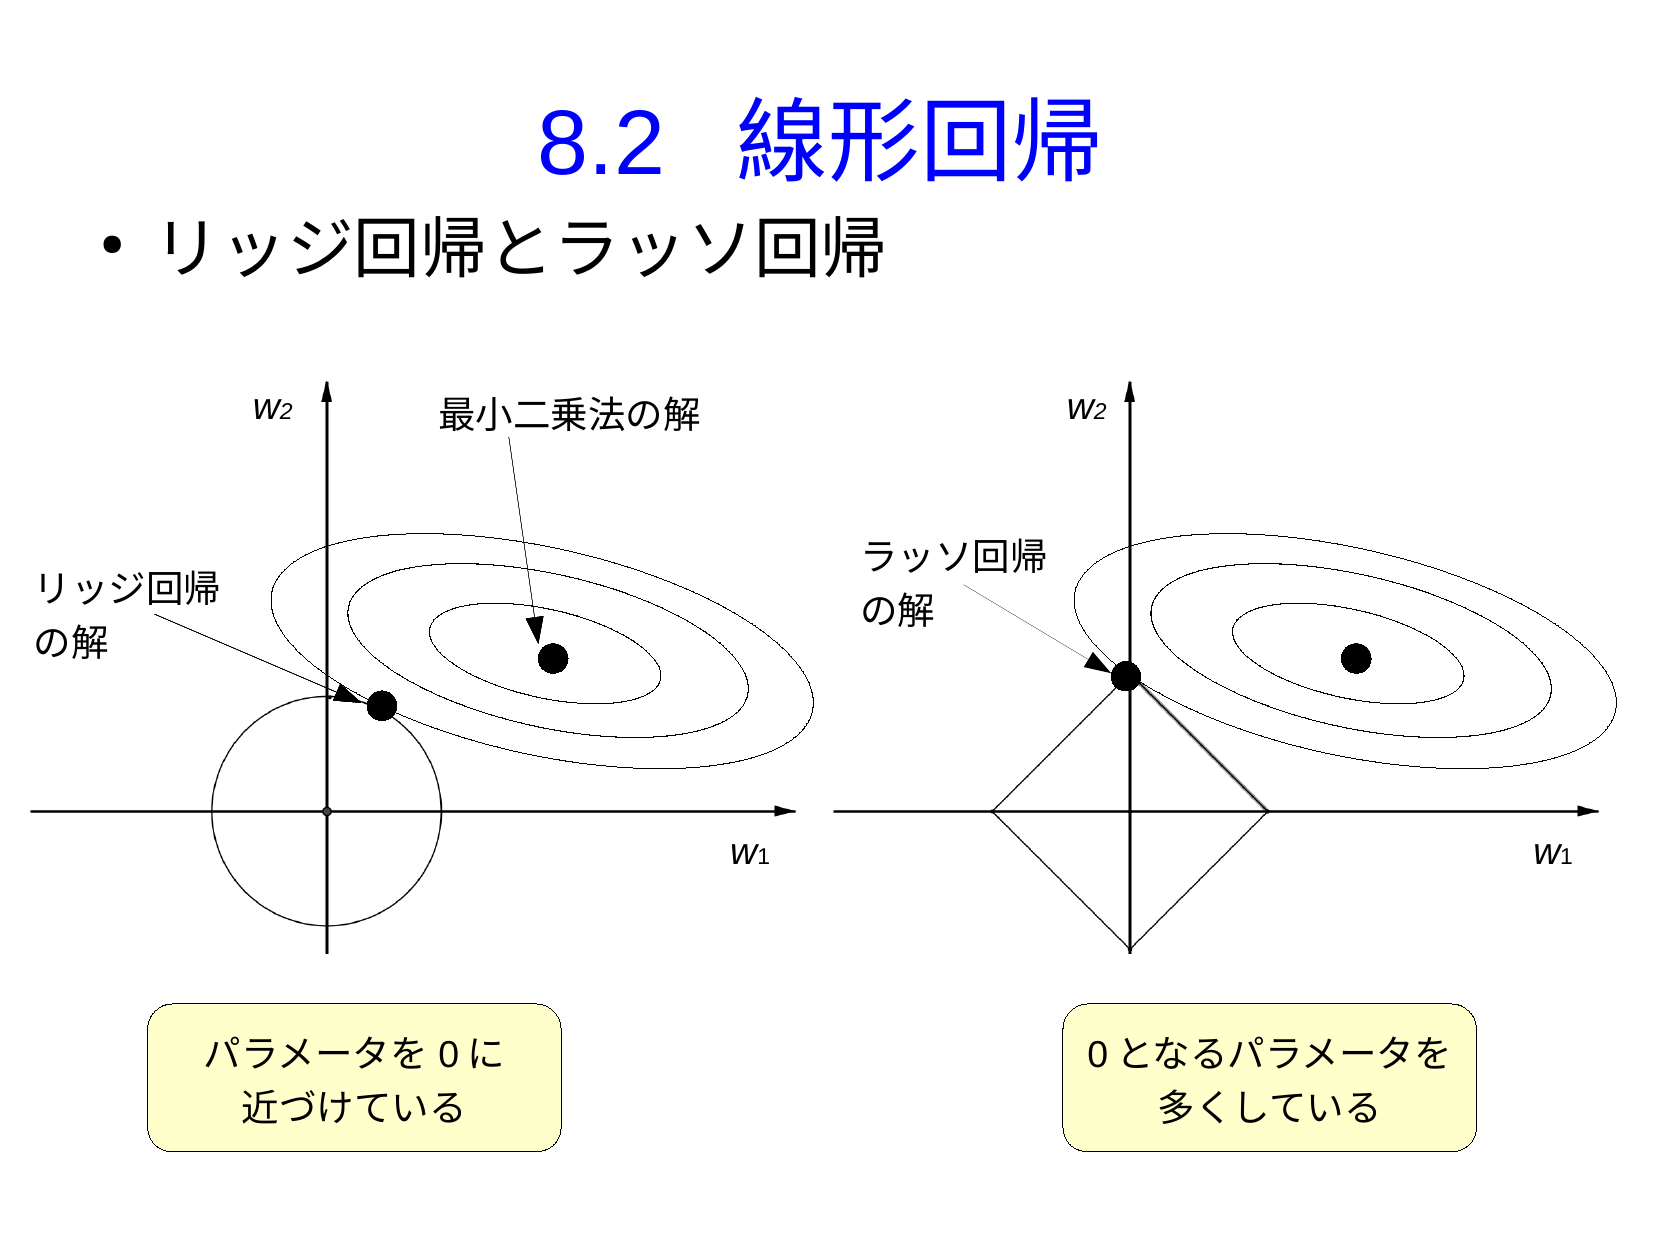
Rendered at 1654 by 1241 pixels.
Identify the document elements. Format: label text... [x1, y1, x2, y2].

list リッジ回帰とラッソ回帰 [82, 201, 1536, 1037]
picture [30, 377, 799, 954]
text_box 0となるパラメータを 多くしている [1062, 1003, 1477, 1152]
text_box パラメータを0に 近づけている [147, 1003, 562, 1152]
title 8.2 線形回帰 [76, 64, 1565, 213]
text_box w1 [715, 823, 786, 880]
text_box [1341, 643, 1372, 674]
text_box w2 [1052, 377, 1122, 435]
text_box [1111, 661, 1141, 691]
text_box w1 [1518, 823, 1589, 880]
text_box [538, 643, 569, 674]
text_box [367, 690, 397, 721]
text_box w2 [238, 377, 308, 435]
text_box 最小二乗法の解 [423, 377, 716, 449]
picture [833, 377, 1602, 954]
text_box ラッソ回帰 の解 [845, 519, 1063, 648]
text_box リッジ回帰 の解 [19, 551, 237, 680]
